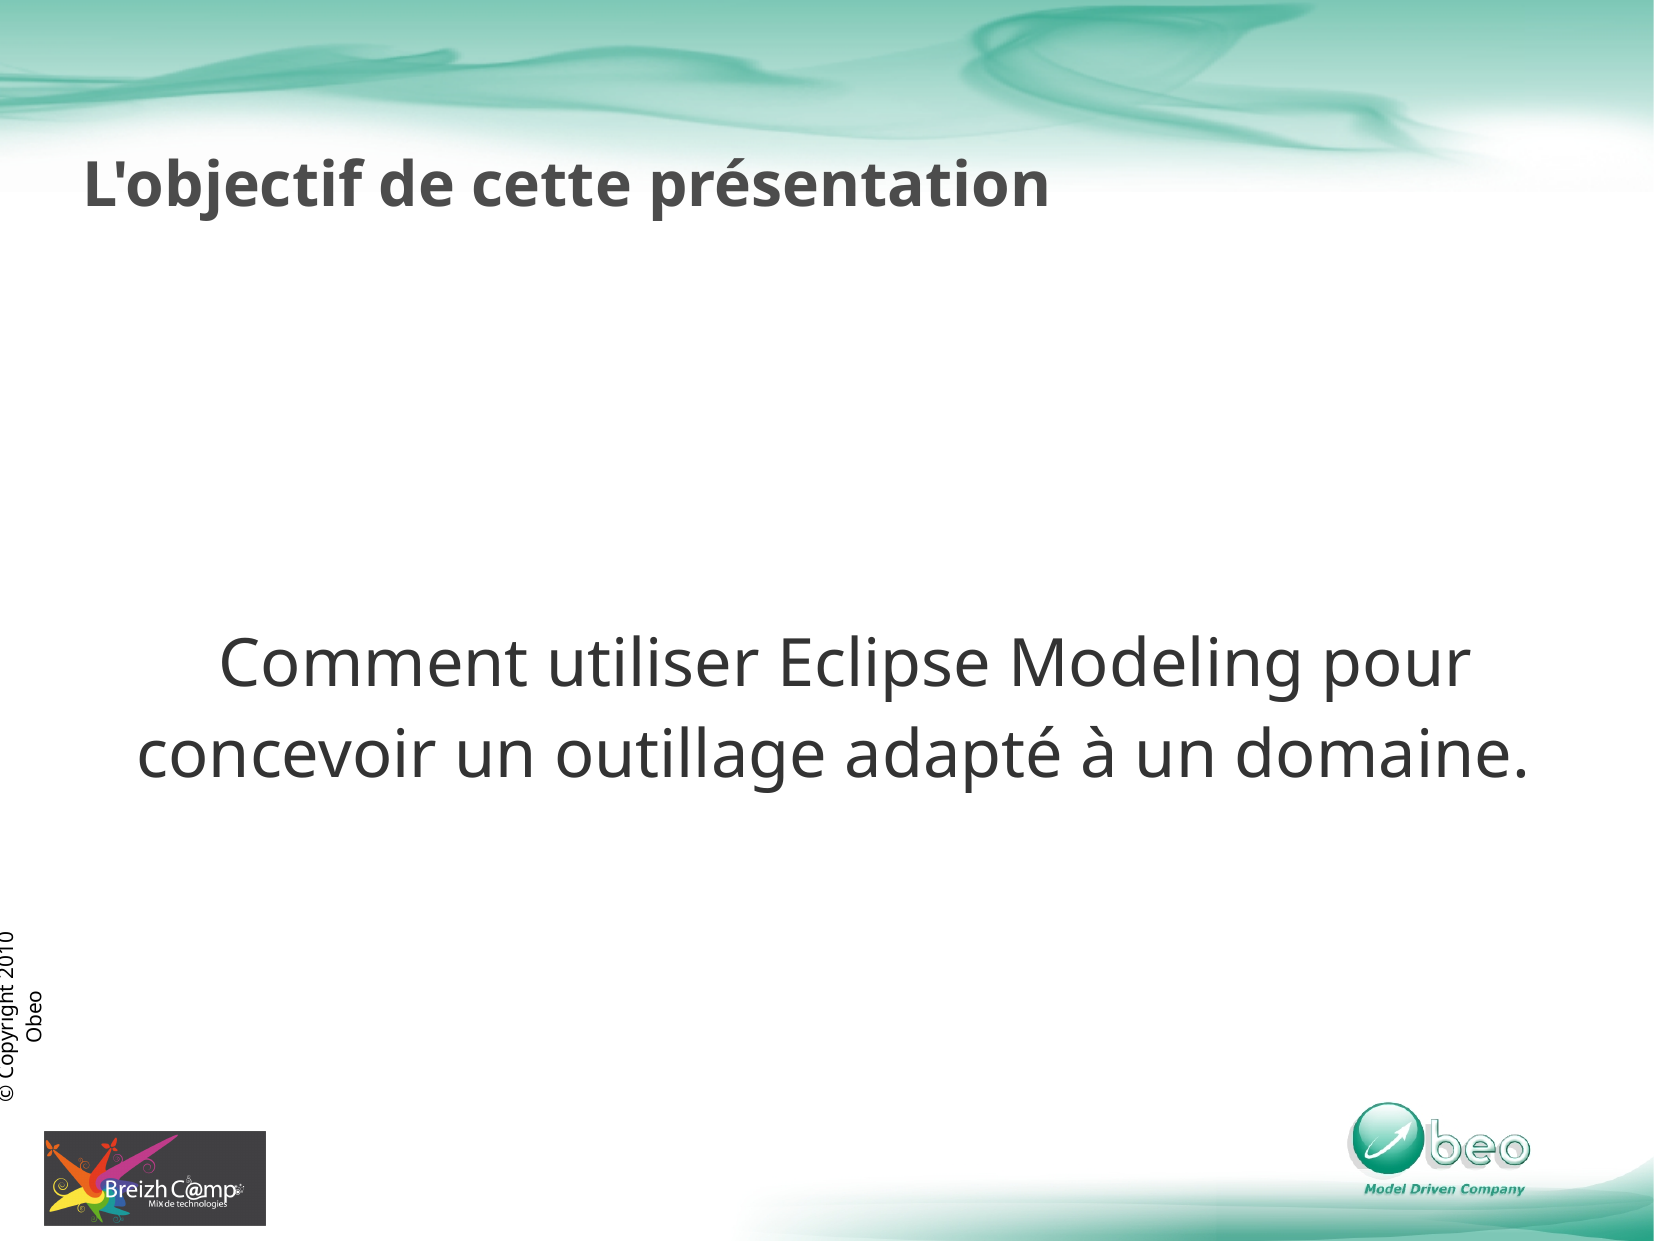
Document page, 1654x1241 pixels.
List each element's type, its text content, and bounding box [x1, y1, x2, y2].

picture [0, 1100, 1654, 1241]
subtitle Comment utiliser Eclipse Modeling pour concevoir un outillage adapté à un domaine. [73, 280, 1595, 1133]
title L'objectif de cette présentation [82, 78, 1571, 280]
picture [0, 0, 1654, 192]
